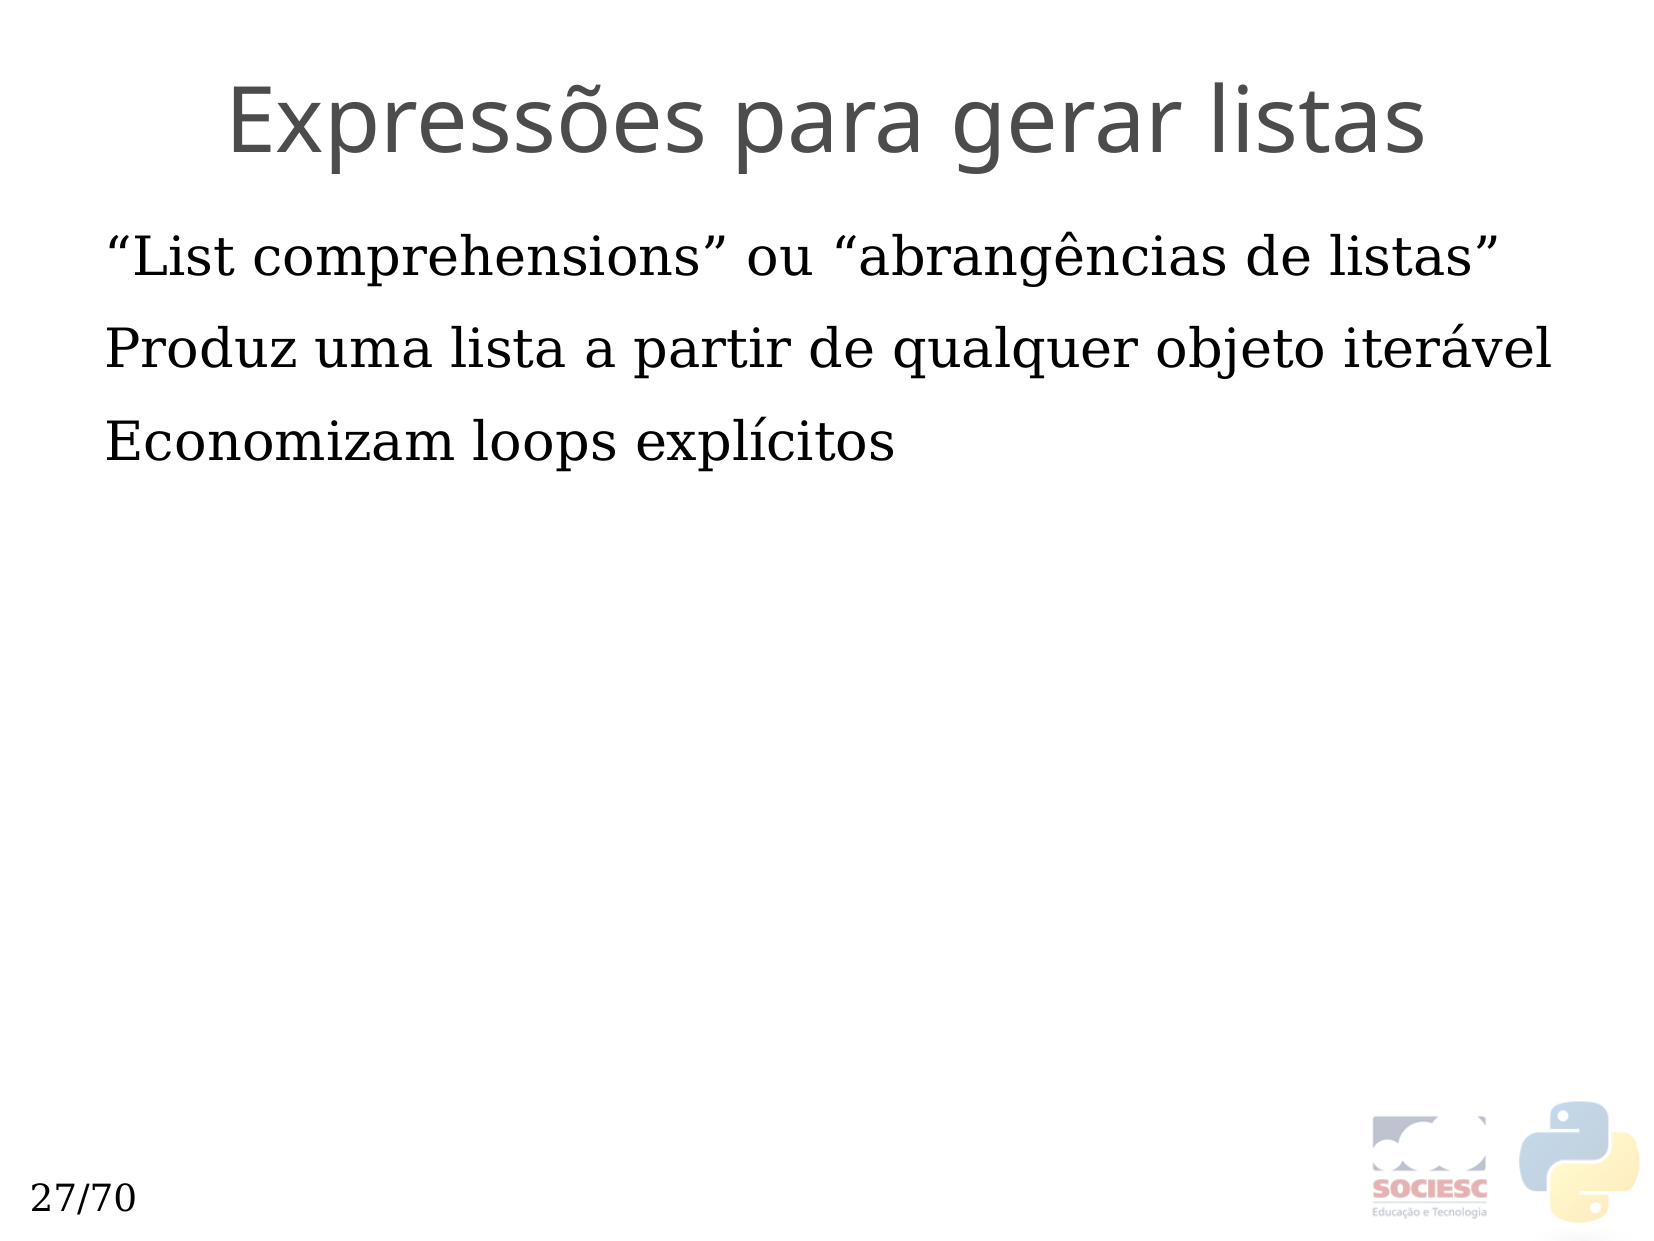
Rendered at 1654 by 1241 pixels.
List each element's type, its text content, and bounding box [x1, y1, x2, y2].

list “List comprehensions” ou “abrangências de listas” Produz uma lista a partir de qualquer objeto iterável Economizam loops explícitos [86, 225, 1576, 1088]
title Expressões para gerar listas [82, 13, 1571, 222]
picture [1340, 1084, 1654, 1241]
